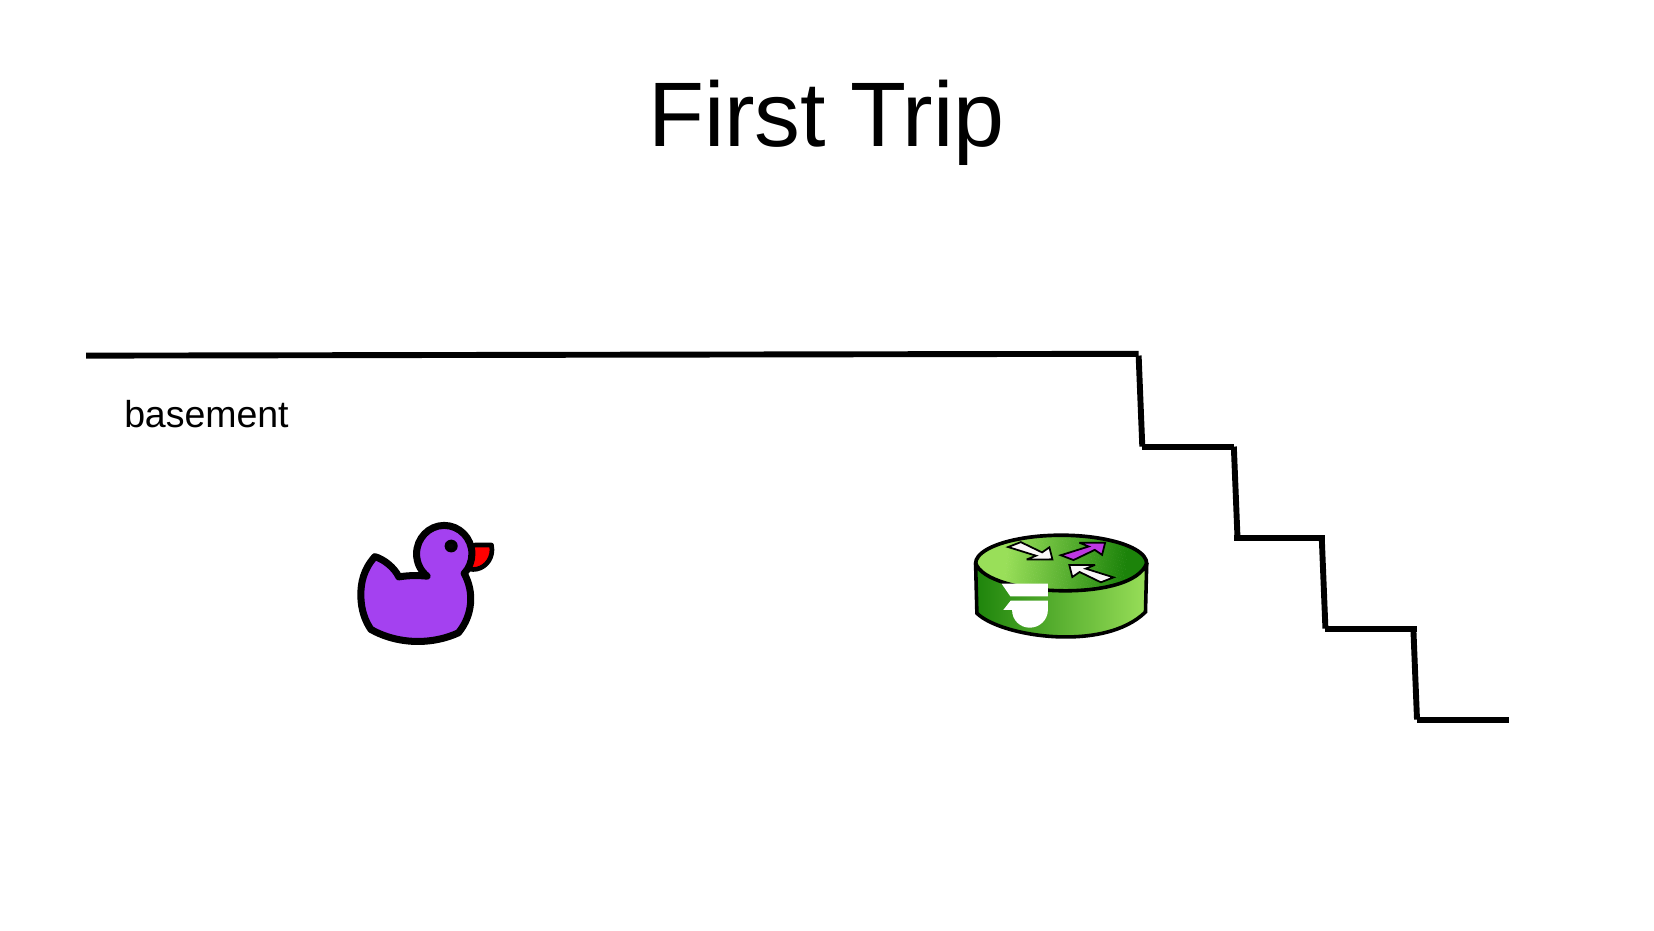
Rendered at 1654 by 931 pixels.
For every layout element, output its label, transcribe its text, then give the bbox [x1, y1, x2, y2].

text_box basement [109, 386, 304, 443]
title First Trip [82, 37, 1571, 193]
picture [349, 511, 502, 663]
picture [968, 521, 1177, 642]
